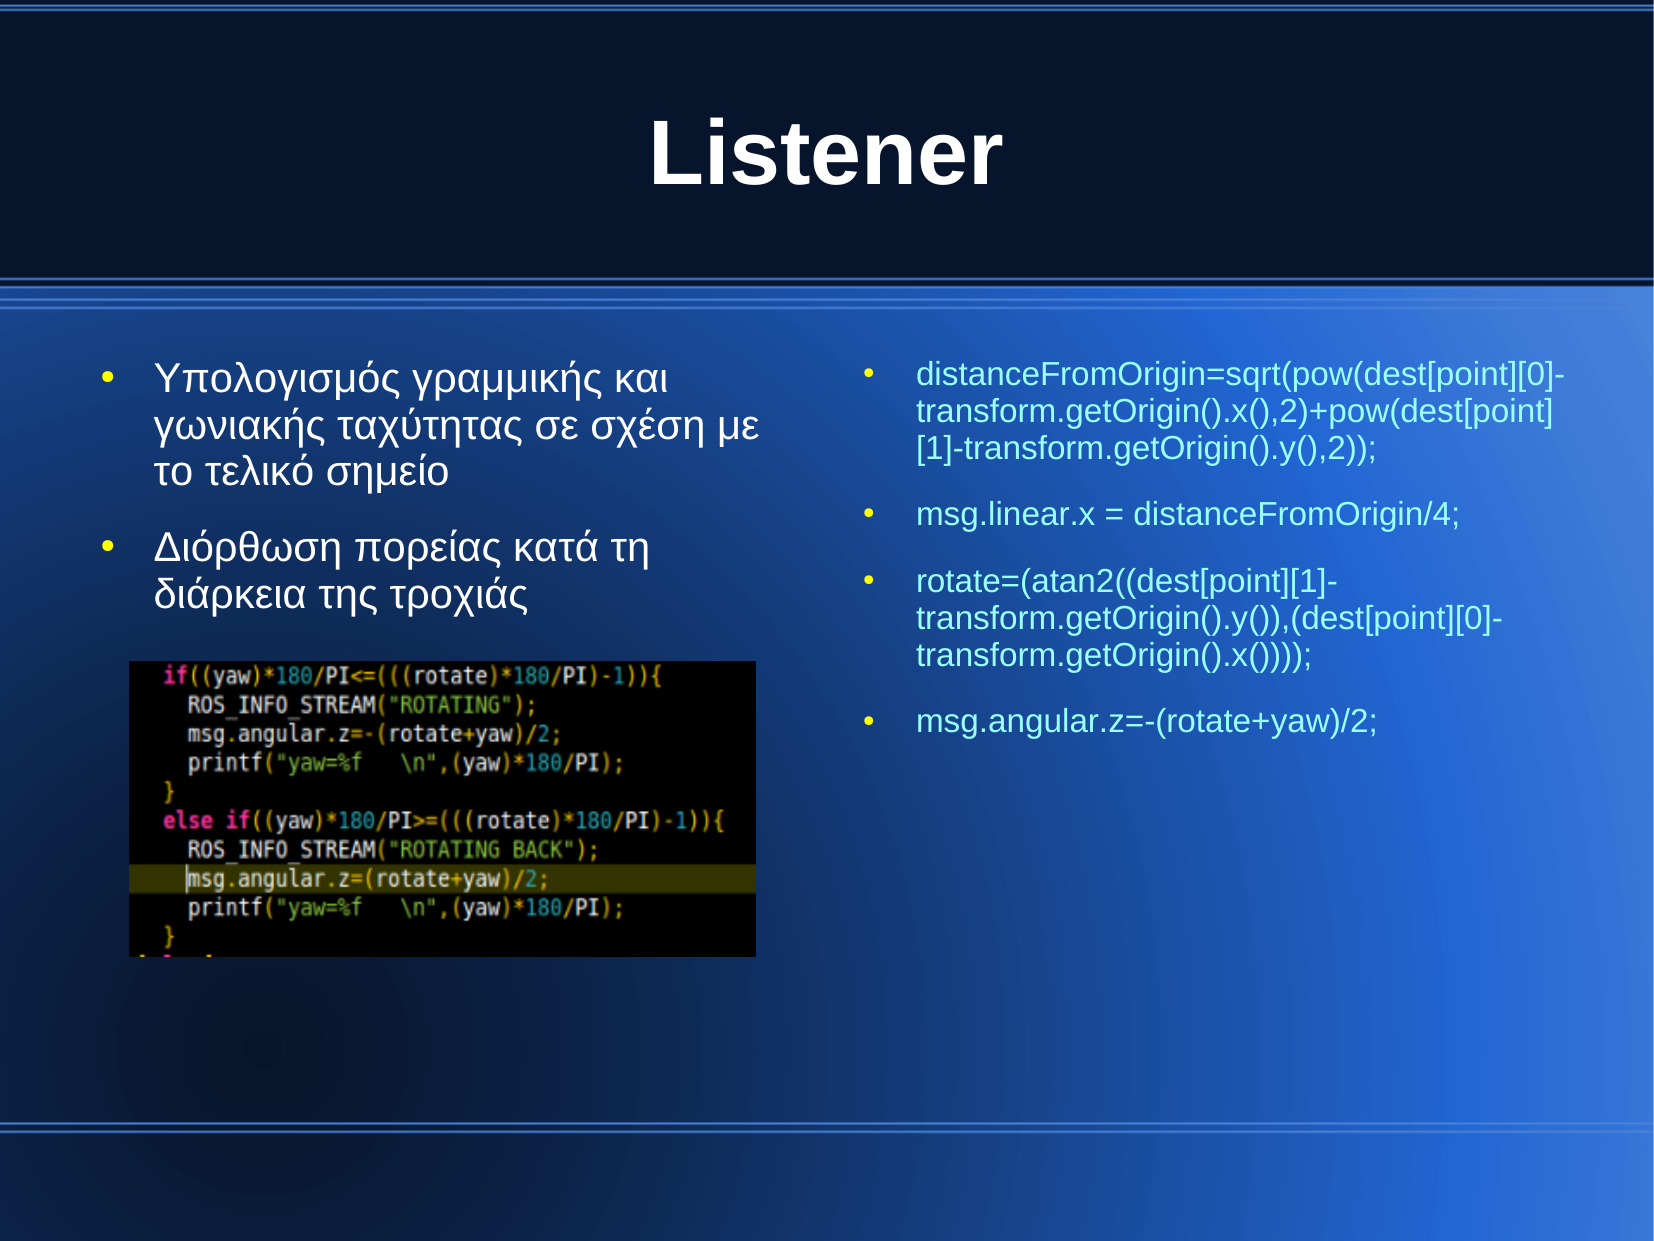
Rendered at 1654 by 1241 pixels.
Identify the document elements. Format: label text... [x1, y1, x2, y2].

list Υπολογισμός γραμμικής και γωνιακής ταχύτητας σε σχέση με το τελικό σημείο Διόρθωση πορείας κατά τη διάρκεια της τροχιάς [82, 355, 809, 1058]
title Listener [82, 49, 1571, 257]
picture [0, 0, 1654, 1241]
list distanceFromOrigin=sqrt(pow(dest[point][0]-transform.getOrigin().x(),2)+pow(dest[point][1]-transform.getOrigin().y(),2)); msg.linear.x = distanceFromOrigin/4; rotate=(atan2((dest[point][1]-transform.getOrigin().y()),(dest[point][0]-transform.getOrigin().x()))); msg.angular.z=-(rotate+yaw)/2; [845, 355, 1572, 1058]
